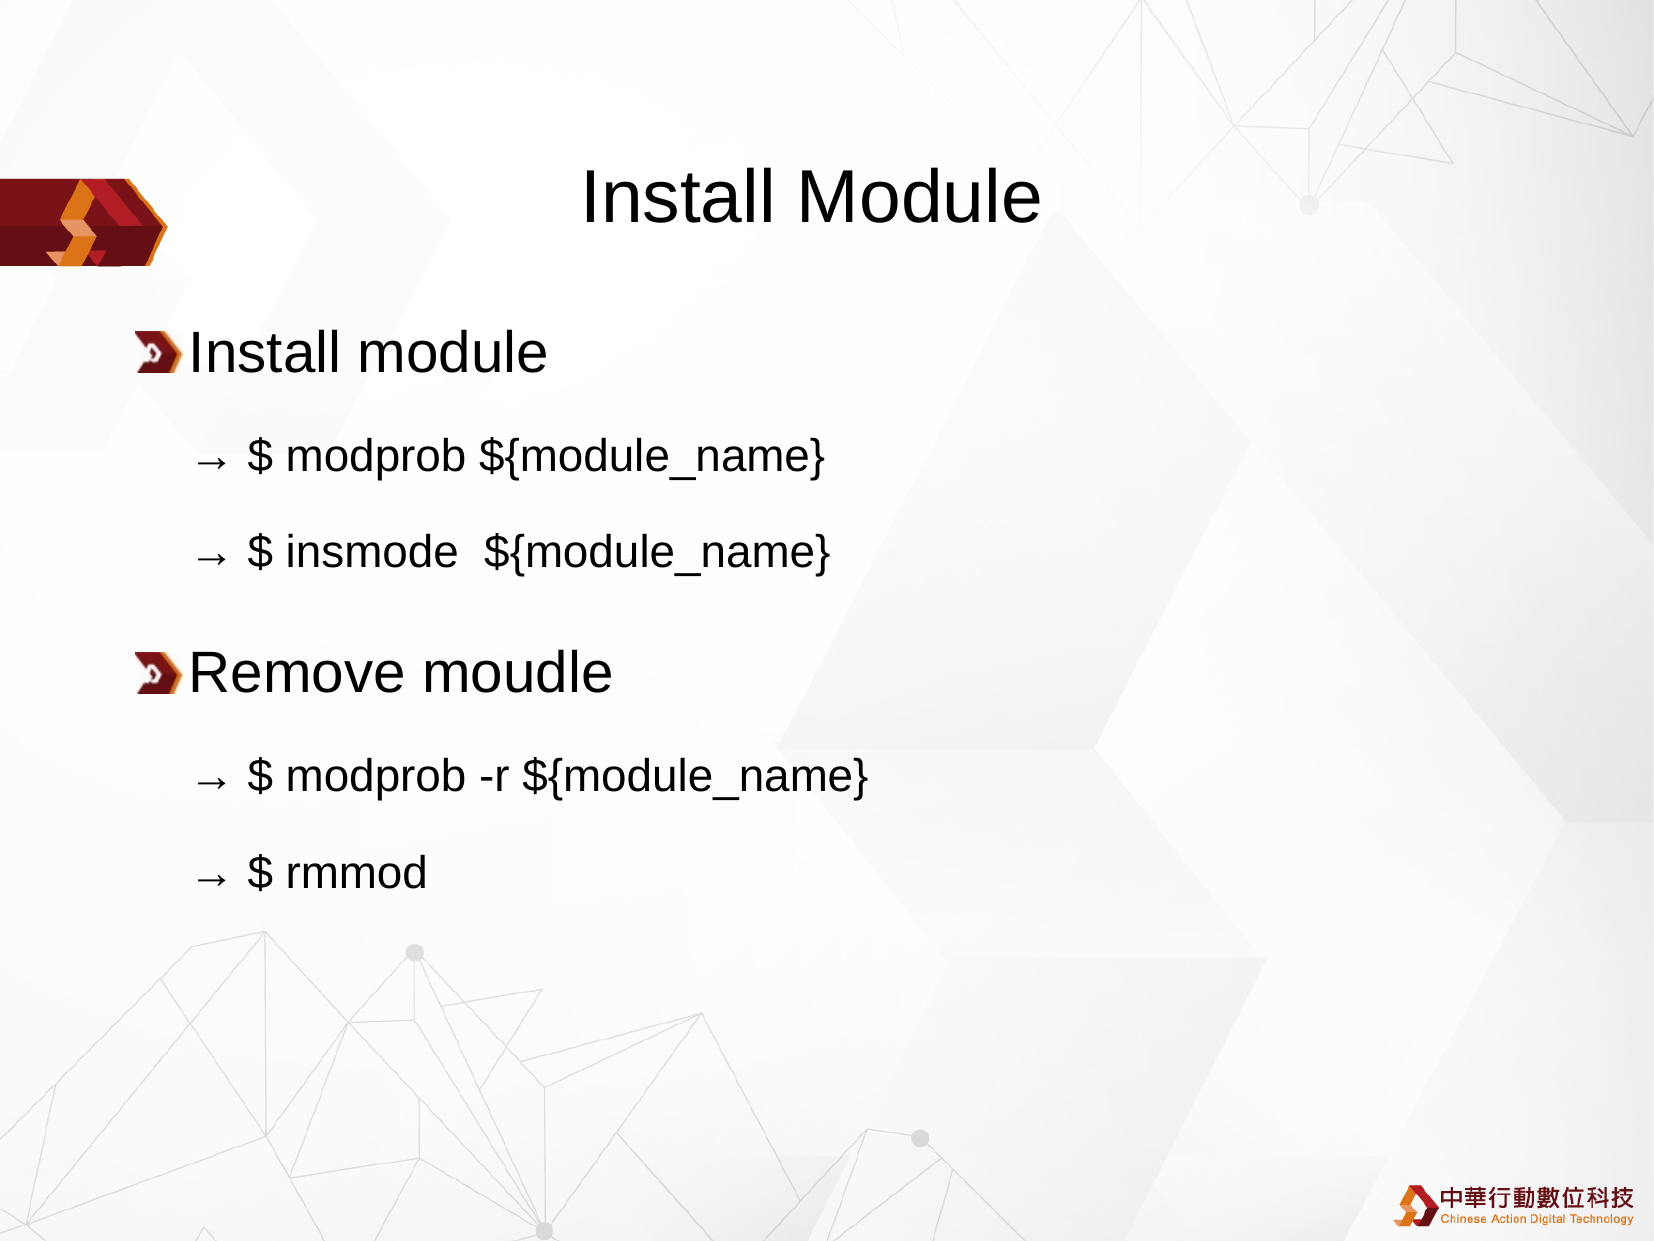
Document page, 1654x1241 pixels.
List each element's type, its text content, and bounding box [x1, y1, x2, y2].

picture [0, 0, 1654, 1241]
title Install Module [118, 112, 1506, 281]
list Install module → $ modprob ${module_name} → $ insmode ${module_name} Remove moudle → $ modprob -r ${module_name} → $ rmmod [118, 319, 1571, 1040]
